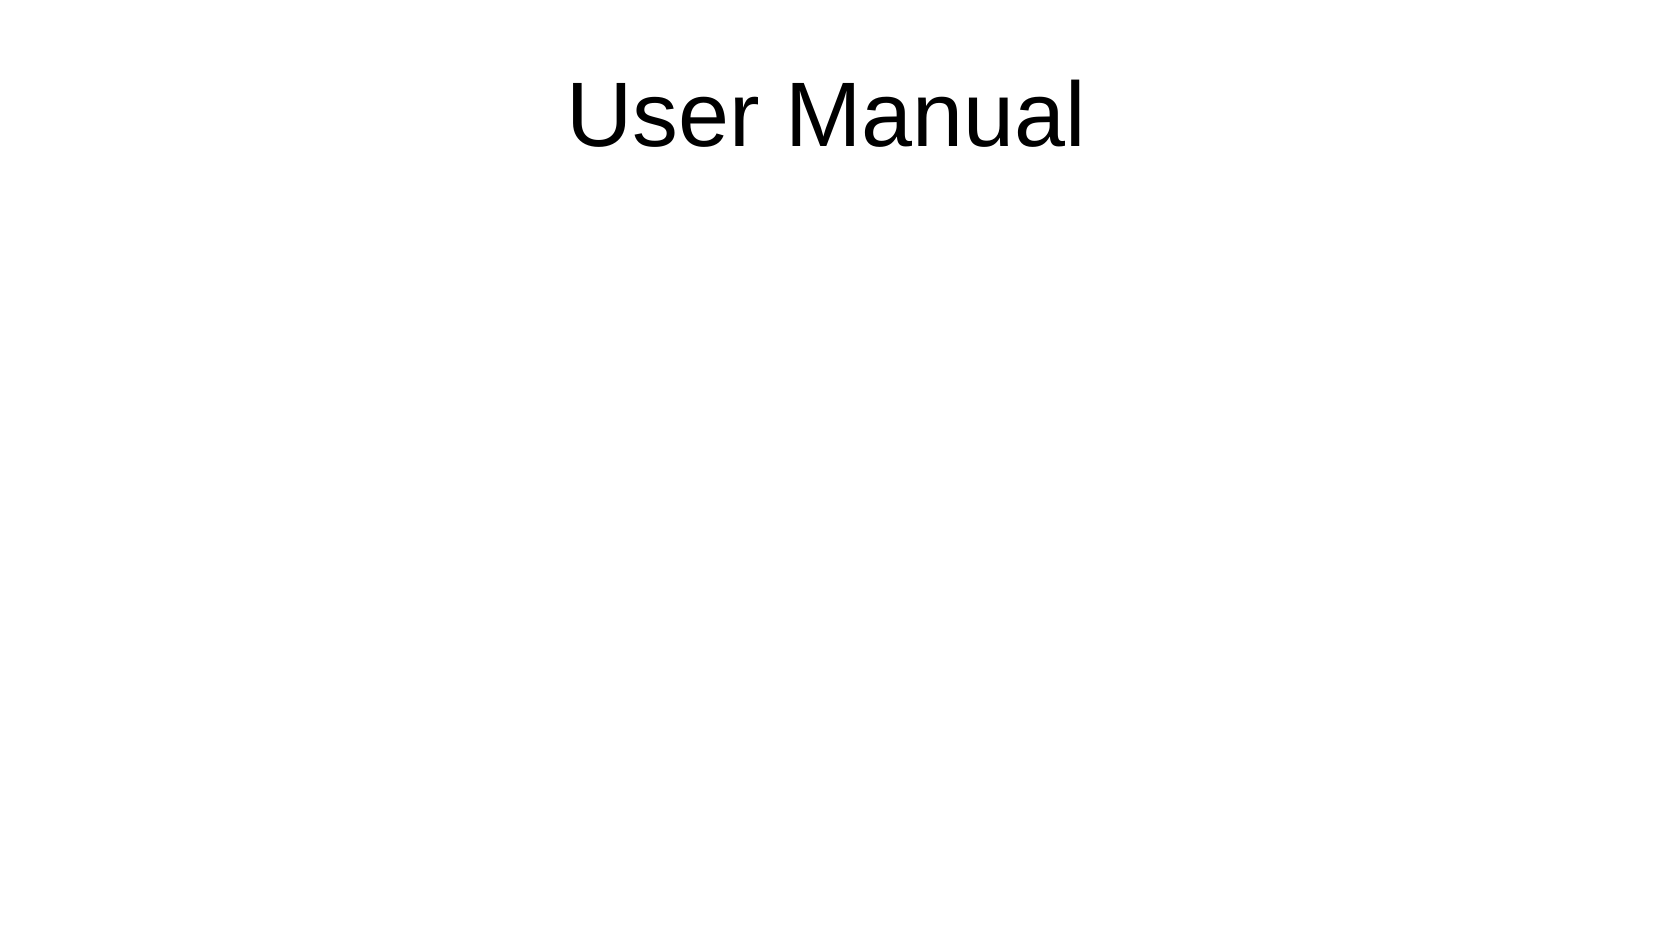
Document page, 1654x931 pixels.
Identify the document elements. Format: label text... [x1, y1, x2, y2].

title User Manual [82, 37, 1571, 193]
